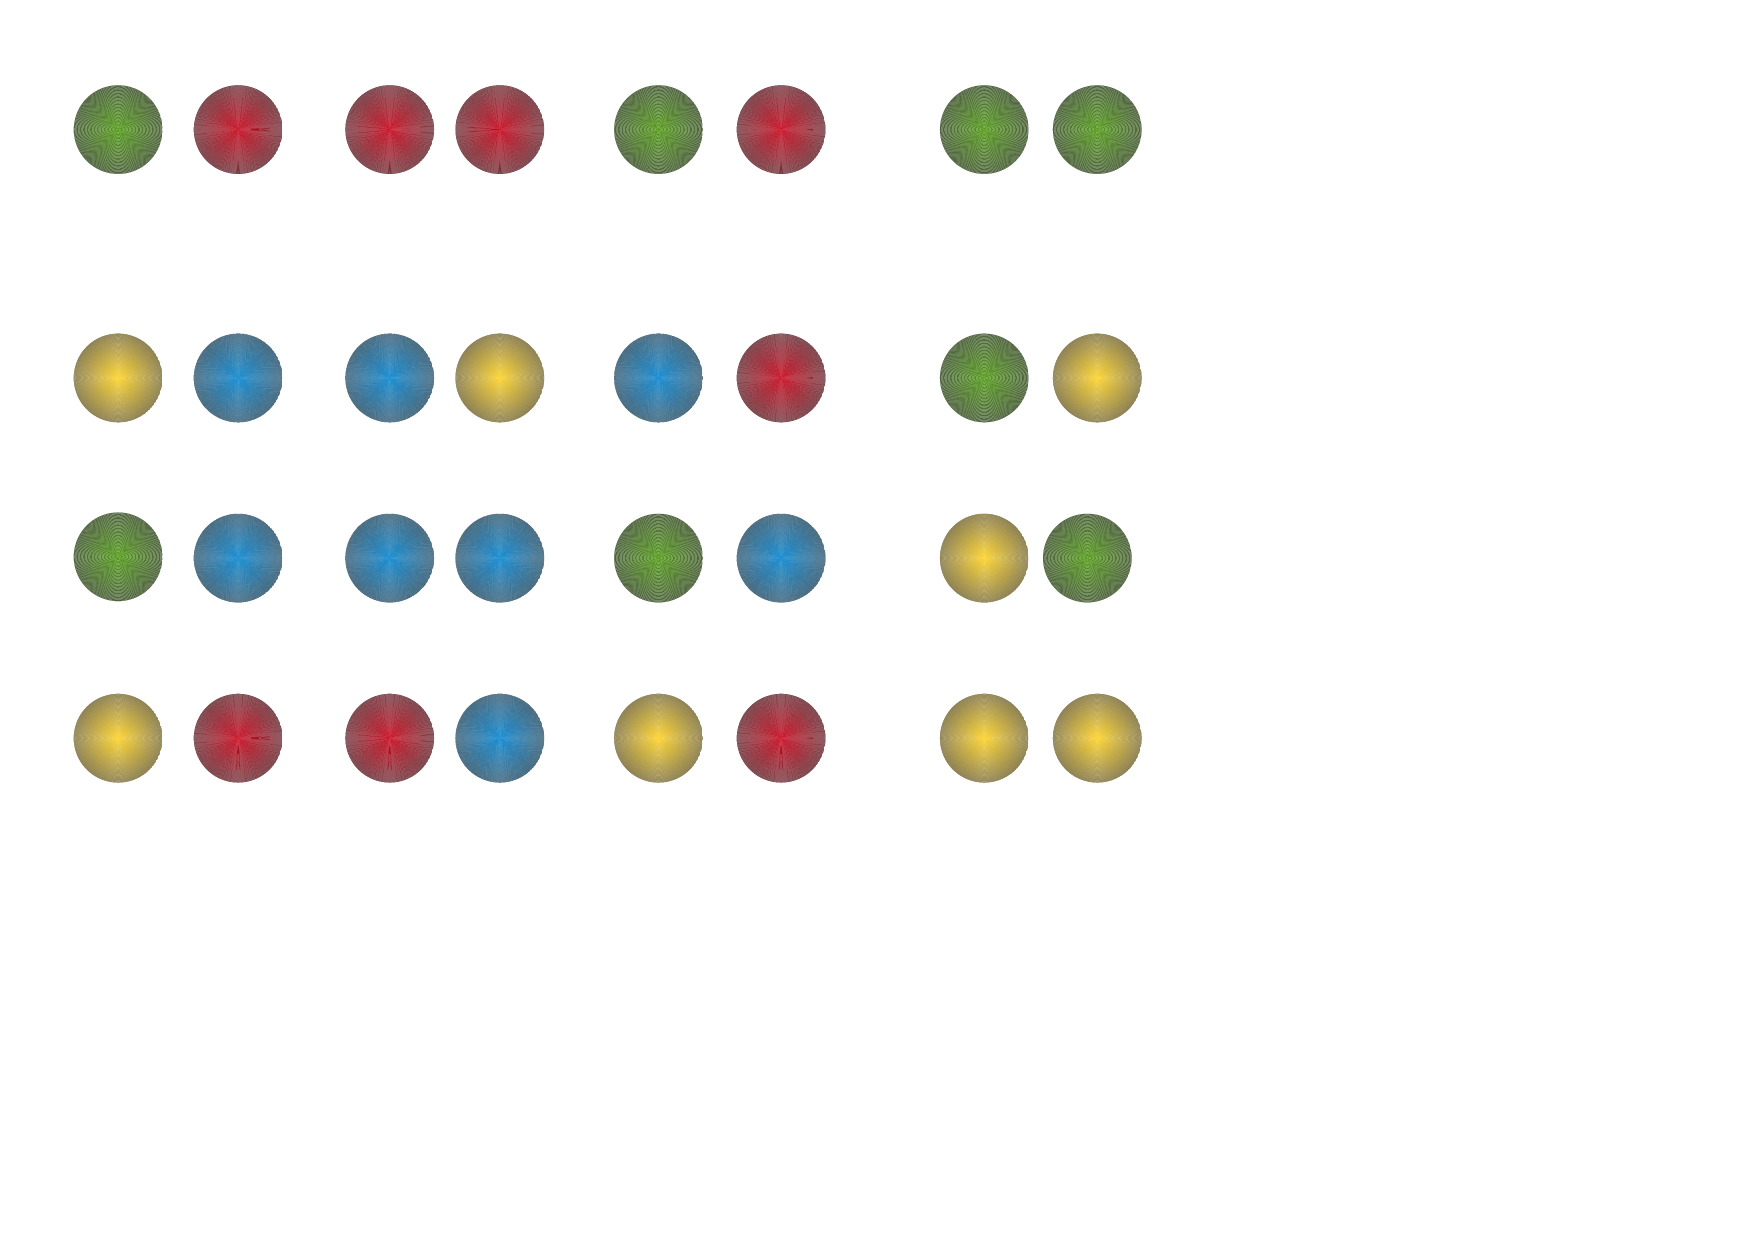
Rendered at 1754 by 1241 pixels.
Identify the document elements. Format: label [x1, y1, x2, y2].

text_box [455, 333, 545, 423]
text_box [614, 693, 703, 783]
text_box [939, 333, 1029, 423]
text_box [614, 333, 703, 423]
text_box [193, 85, 283, 174]
text_box [455, 513, 545, 603]
text_box [345, 85, 435, 174]
text_box [73, 333, 163, 423]
text_box [1052, 85, 1142, 174]
text_box [73, 512, 163, 602]
text_box [736, 333, 826, 423]
text_box [1043, 513, 1132, 603]
text_box [455, 85, 545, 174]
text_box [345, 513, 435, 603]
text_box [614, 85, 703, 174]
text_box [193, 513, 283, 603]
text_box [345, 333, 435, 423]
text_box [193, 693, 283, 783]
text_box [939, 85, 1029, 174]
text_box [345, 693, 435, 783]
text_box [614, 513, 703, 603]
text_box [193, 333, 283, 423]
text_box [1052, 333, 1142, 423]
text_box [455, 693, 545, 783]
text_box [939, 513, 1029, 603]
text_box [73, 693, 163, 783]
text_box [73, 85, 163, 174]
text_box [736, 85, 826, 174]
text_box [1052, 693, 1142, 783]
text_box [736, 513, 826, 603]
text_box [736, 693, 826, 783]
text_box [939, 693, 1029, 783]
